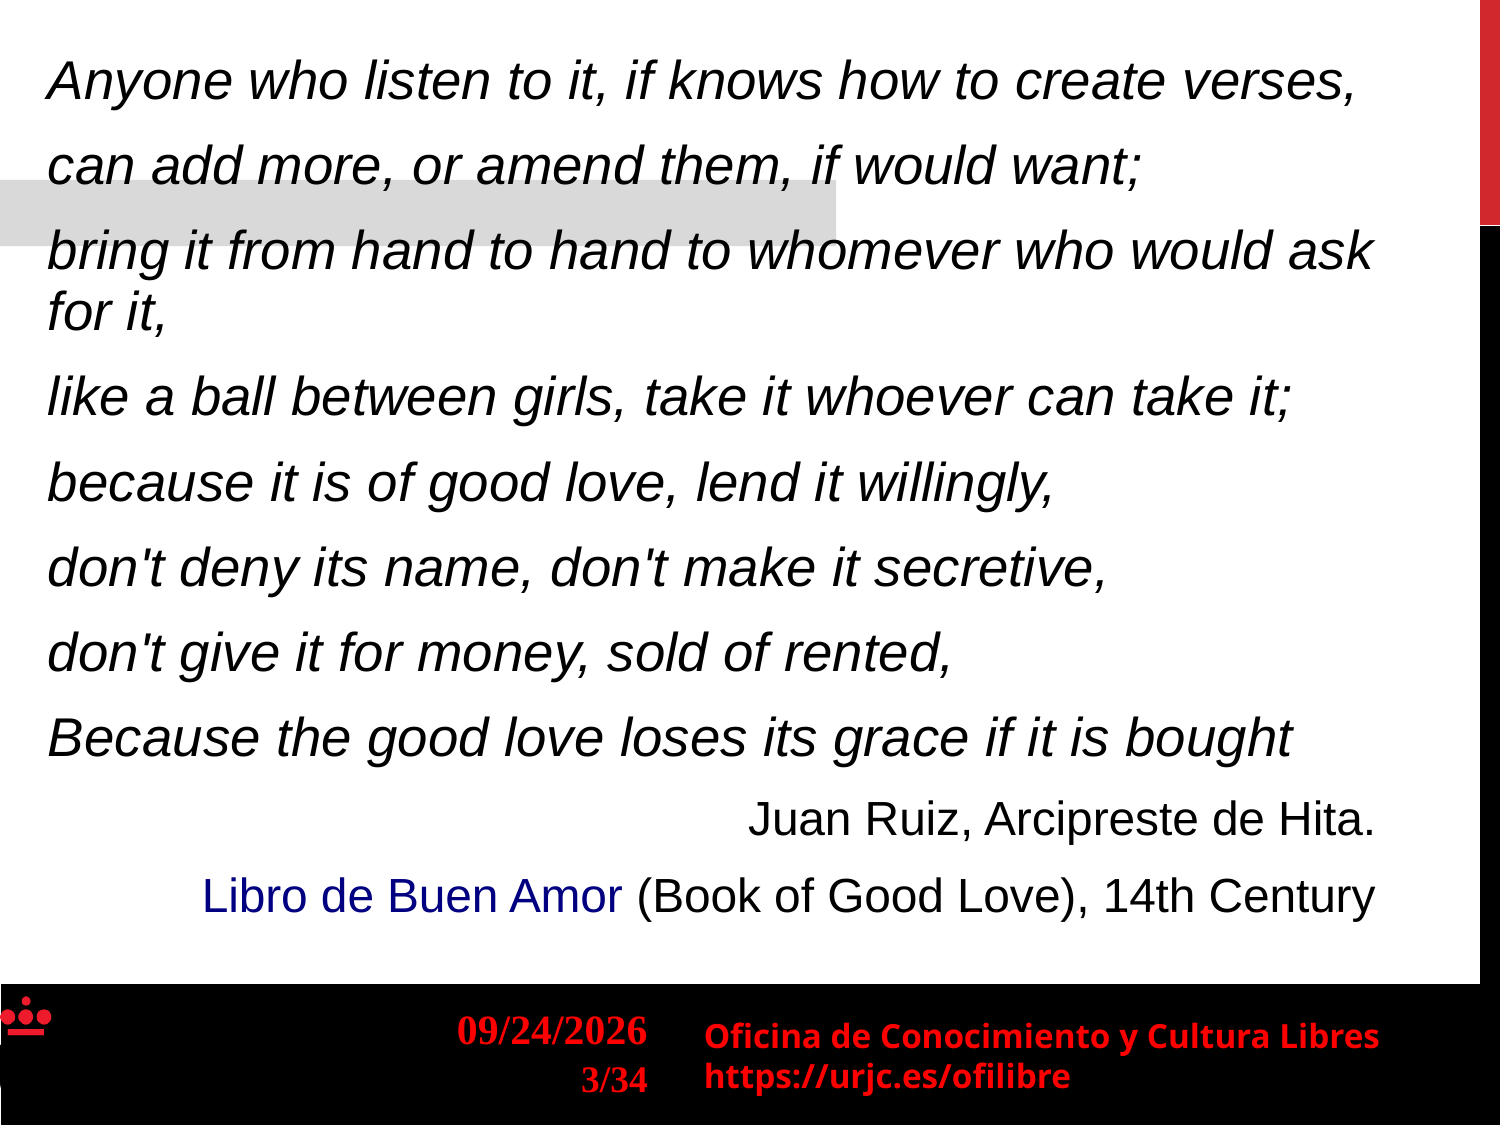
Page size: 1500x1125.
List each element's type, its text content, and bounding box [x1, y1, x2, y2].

title [75, 15, 1425, 172]
list Anyone who listen to it, if knows how to create verses, can add more, or amend them, if would want; bring it from hand to hand to whomever who would ask for it, like a ball between girls, take it whoever can take it; because it is of good love, lend it willingly, don't deny its name, don't make it secretive, don't give it for money, sold of rented, Because the good love loses its grace if it is bought Juan Ruiz, Arcipreste de Hita. Libro de Buen Amor (Book of Good Love), 14th Century [32, 42, 1471, 946]
